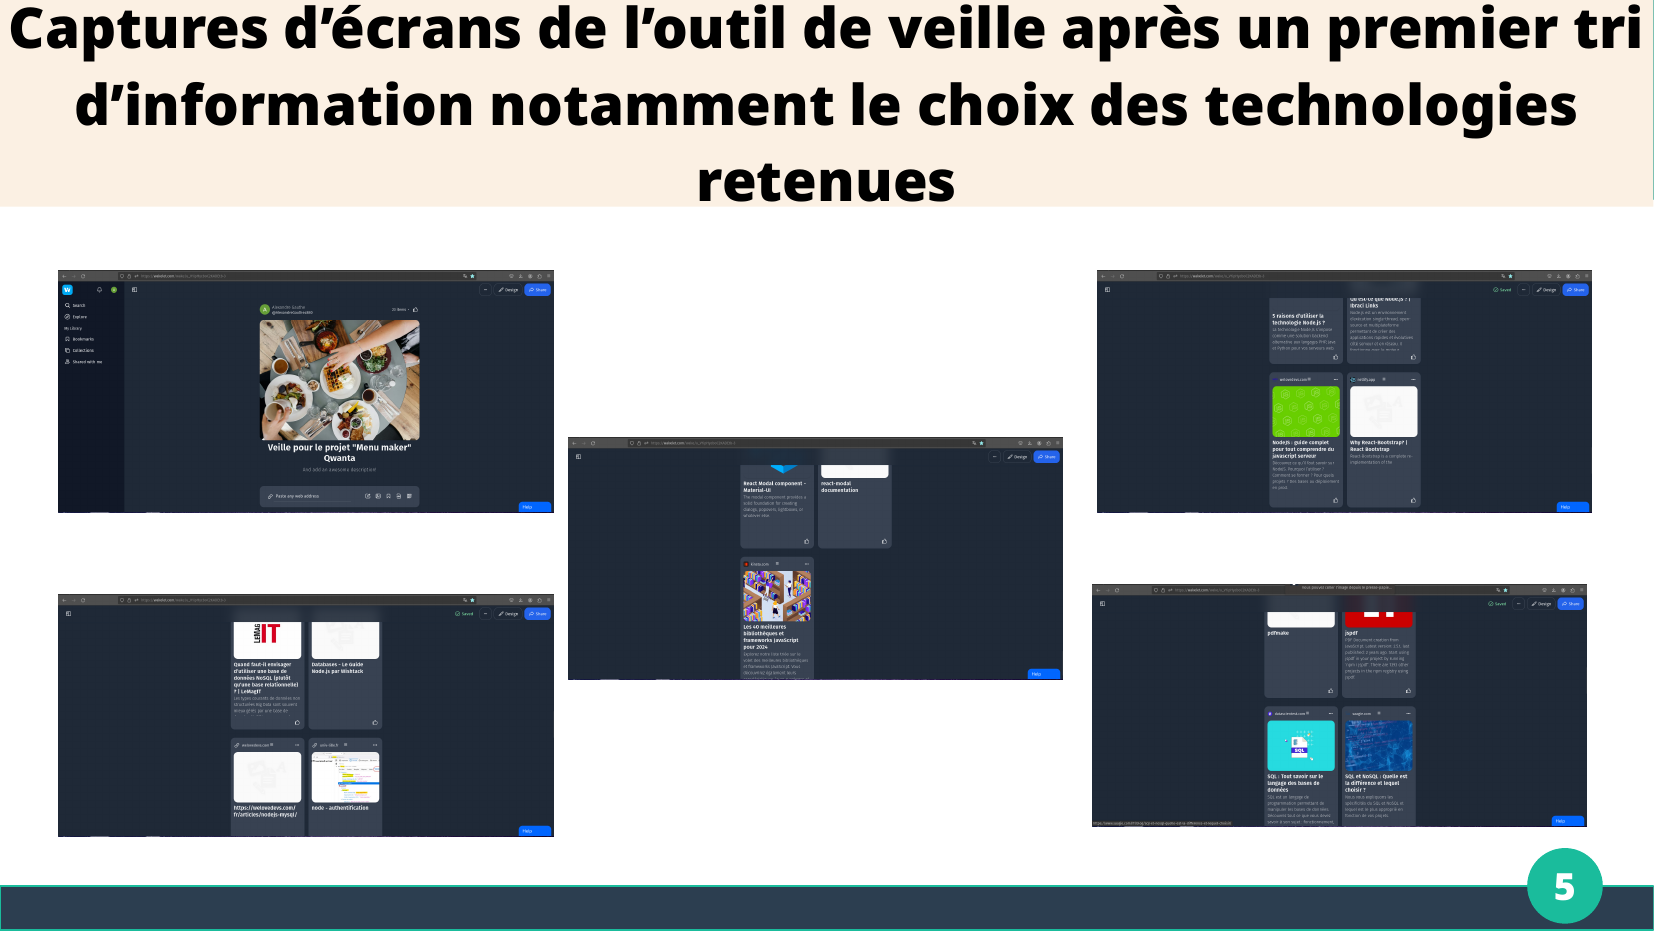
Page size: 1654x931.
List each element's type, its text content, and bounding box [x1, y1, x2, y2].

picture [1097, 270, 1592, 513]
picture [58, 270, 554, 513]
picture [568, 437, 1063, 680]
title Captures d’écrans de l’outil de veille après un premier tri d’information notamment le choix des technologies retenues [0, 0, 1654, 207]
picture [1092, 584, 1587, 827]
picture [58, 594, 554, 837]
